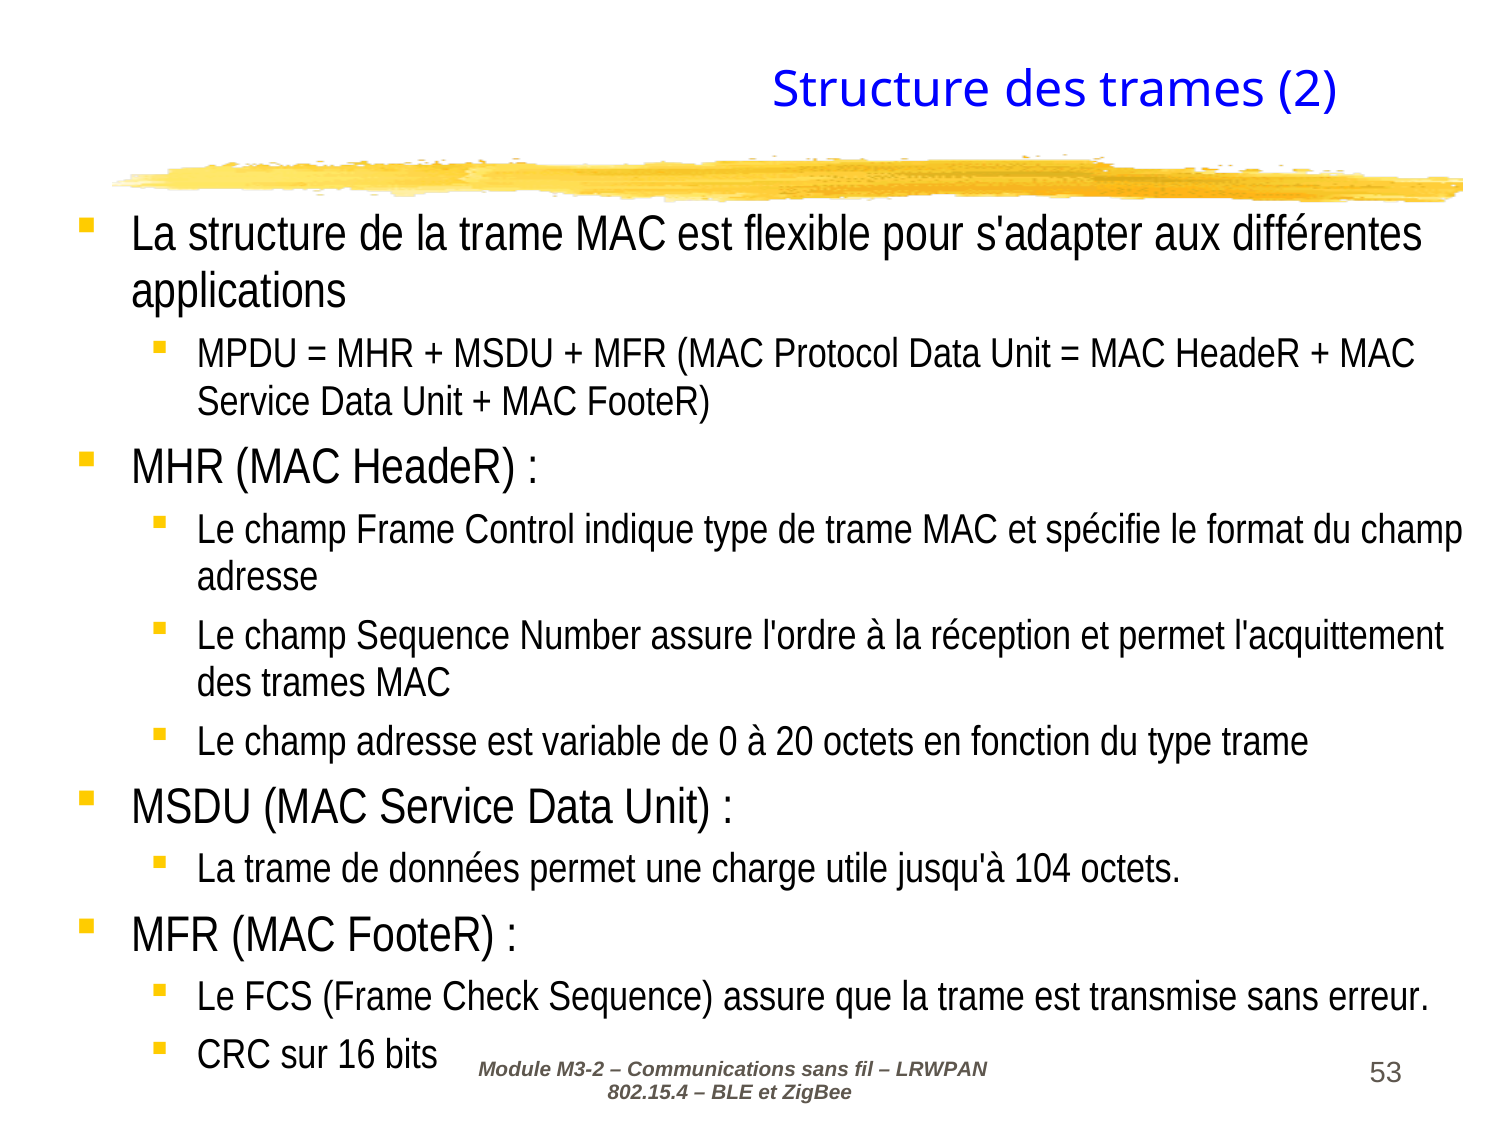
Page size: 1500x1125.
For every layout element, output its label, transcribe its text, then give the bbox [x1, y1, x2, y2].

title Structure des trames (2) [62, 37, 1338, 138]
picture [112, 149, 1463, 203]
list La structure de la trame MAC est flexible pour s'adapter aux différentes applications MPDU = MHR + MSDU + MFR (MAC Protocol Data Unit = MAC HeadeR + MAC Service Data Unit + MAC FooteR) MHR (MAC HeadeR) : Le champ Frame Control indique type de trame MAC et spécifie le format du champ adresse Le champ Sequence Number assure l'ordre à la réception et permet l'acquittement des trames MAC Le champ adresse est variable de 0 à 20 octets en fonction du type trame MSDU (MAC Service Data Unit) : La trame de données permet une charge utile jusqu'à 104 octets. MFR (MAC FooteR) : Le FCS (Frame Check Sequence) assure que la trame est transmise sans erreur. CRC sur 16 bits [74, 203, 1466, 1085]
